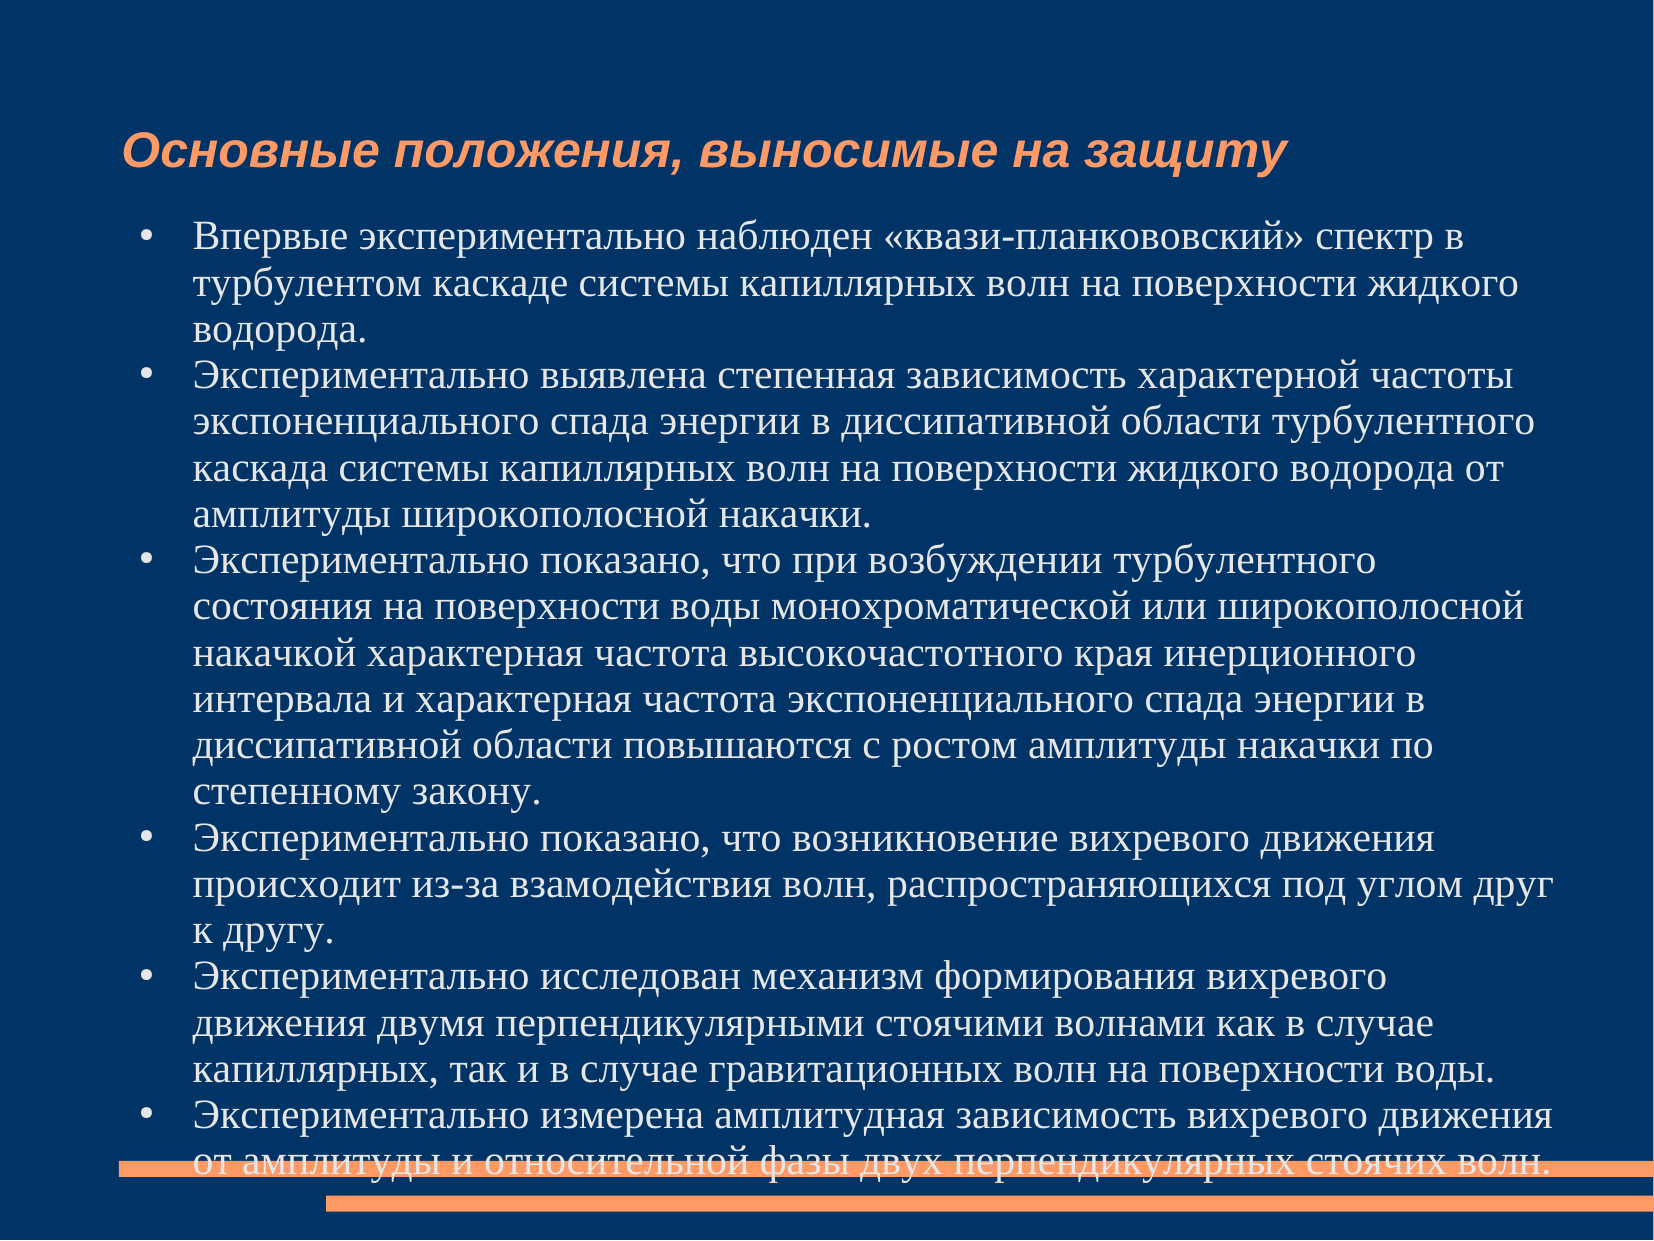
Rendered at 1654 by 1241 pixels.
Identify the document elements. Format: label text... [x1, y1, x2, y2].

list Впервые экспериментально наблюден «квази-планкововский» спектр в турбулентом каскаде системы капиллярных волн на поверхности жидкого водорода. Экспериментально выявлена степенная зависимость характерной частоты экспоненциального спада энергии в диссипативной области турбулентного каскада системы капиллярных волн на поверхности жидкого водорода от амплитуды широкополосной накачки. Экспериментально показано, что при возбуждении турбулентного состояния на поверхности воды монохроматической или широкополосной накачкой характерная частота высокочастотного края инерционного интервала и характерная частота экспоненциального спада энергии в диссипативной области повышаются с ростом амплитуды накачки по степенному закону. Экспериментально показано, что возникновение вихревого движения происходит из-за взамодействия волн, распространяющихся под углом друг к другу. Экспериментально исследован механизм формирования вихревого движения двумя перпендикулярными стоячими волнами как в случае капиллярных, так и в случае гравитационных волн на поверхности воды. Экспериментально измерена амплитудная зависимость вихревого движения от амплитуды и относительной фазы двух перпендикулярных стоячих волн. [121, 212, 1561, 1138]
title Основные положения, выносимые на защиту [121, 46, 1534, 212]
